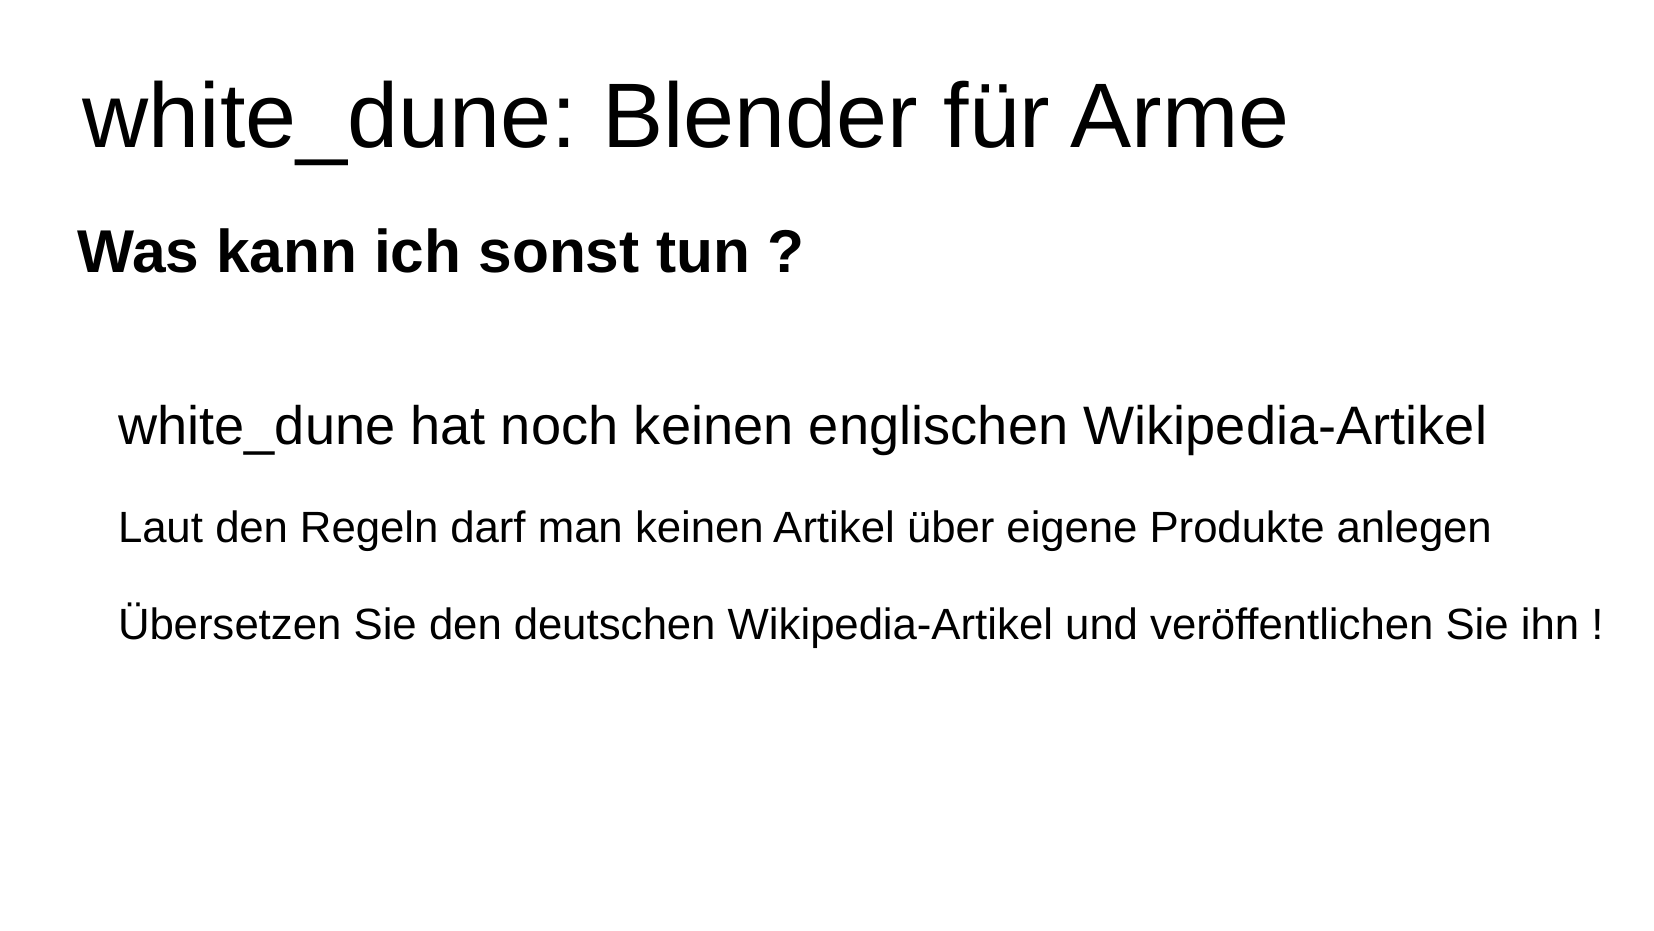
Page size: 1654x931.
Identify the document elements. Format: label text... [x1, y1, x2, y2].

text_box white_dune hat noch keinen englischen Wikipedia-Artikel Laut den Regeln darf man keinen Artikel über eigene Produkte anlegen Übersetzen Sie den deutschen Wikipedia-Artikel und veröffentlichen Sie ihn ! [82, 219, 1644, 766]
title white_dune: Blender für Arme [82, 37, 1644, 195]
text_box Was kann ich sonst tun ? [62, 210, 1621, 294]
